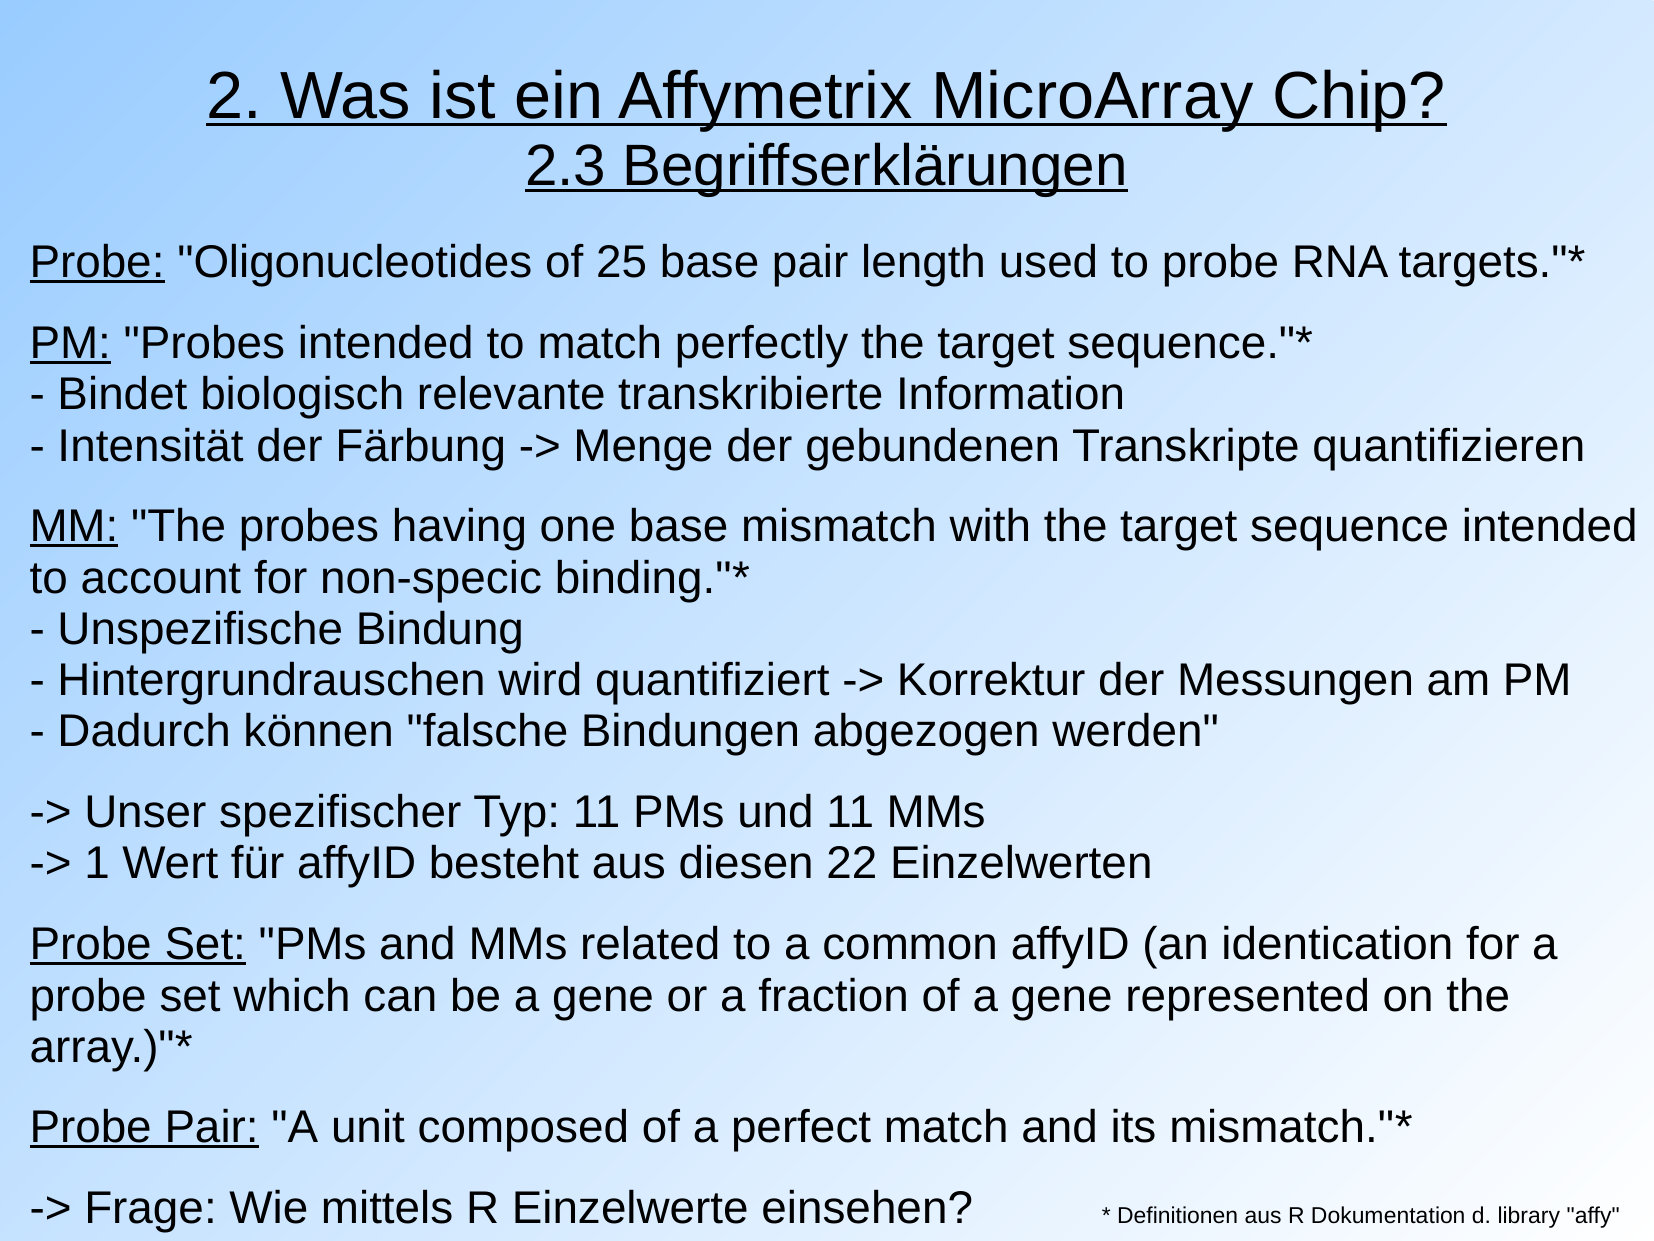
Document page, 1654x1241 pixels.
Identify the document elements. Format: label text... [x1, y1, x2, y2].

title 2. Was ist ein Affymetrix MicroArray Chip? 2.3 Begriffserklärungen [0, 0, 1654, 257]
list Probe: "Oligonucleotides of 25 base pair length used to probe RNA targets."* PM: "Probes intended to match perfectly the target sequence."* - Bindet biologisch relevante transkribierte Information - Intensität der Färbung -> Menge der gebundenen Transkripte quantifizieren MM: "The probes having one base mismatch with the target sequence intended to account for non-specic binding."* - Unspezifische Bindung - Hintergrundrauschen wird quantifiziert -> Korrektur der Messungen am PM - Dadurch können "falsche Bindungen abgezogen werden" -> Unser spezifischer Typ: 11 PMs und 11 MMs -> 1 Wert für affyID besteht aus diesen 22 Einzelwerten Probe Set: "PMs and MMs related to a common affyID (an identication for a probe set which can be a gene or a fraction of a gene represented on the array.)"* Probe Pair: "A unit composed of a perfect match and its mismatch."* -> Frage: Wie mittels R Einzelwerte einsehen? * Definitionen aus R Dokumentation d. library "affy" [29, 236, 1654, 1241]
